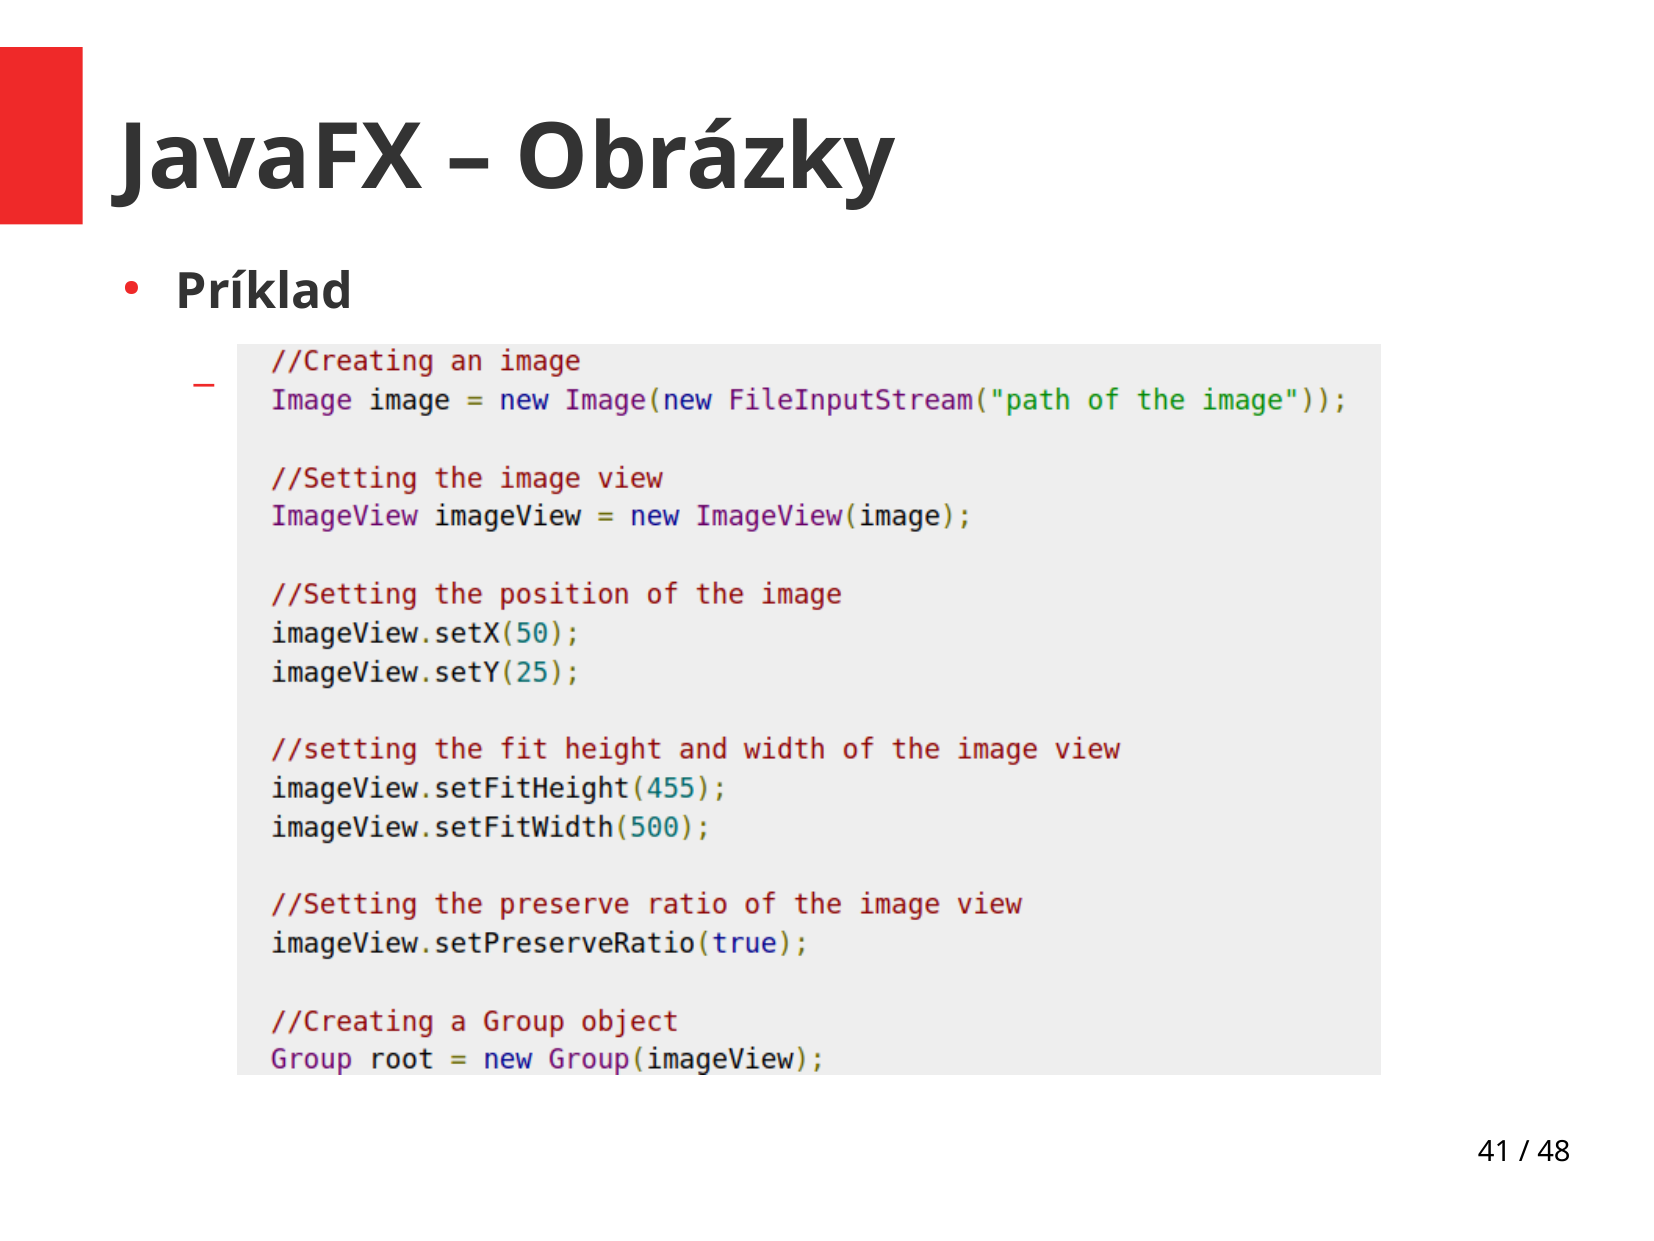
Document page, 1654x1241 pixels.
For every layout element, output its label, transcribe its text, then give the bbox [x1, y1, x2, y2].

picture [237, 344, 1381, 1075]
title JavaFX – Obrázky [118, 49, 1571, 257]
list Príklad [105, 255, 1523, 975]
